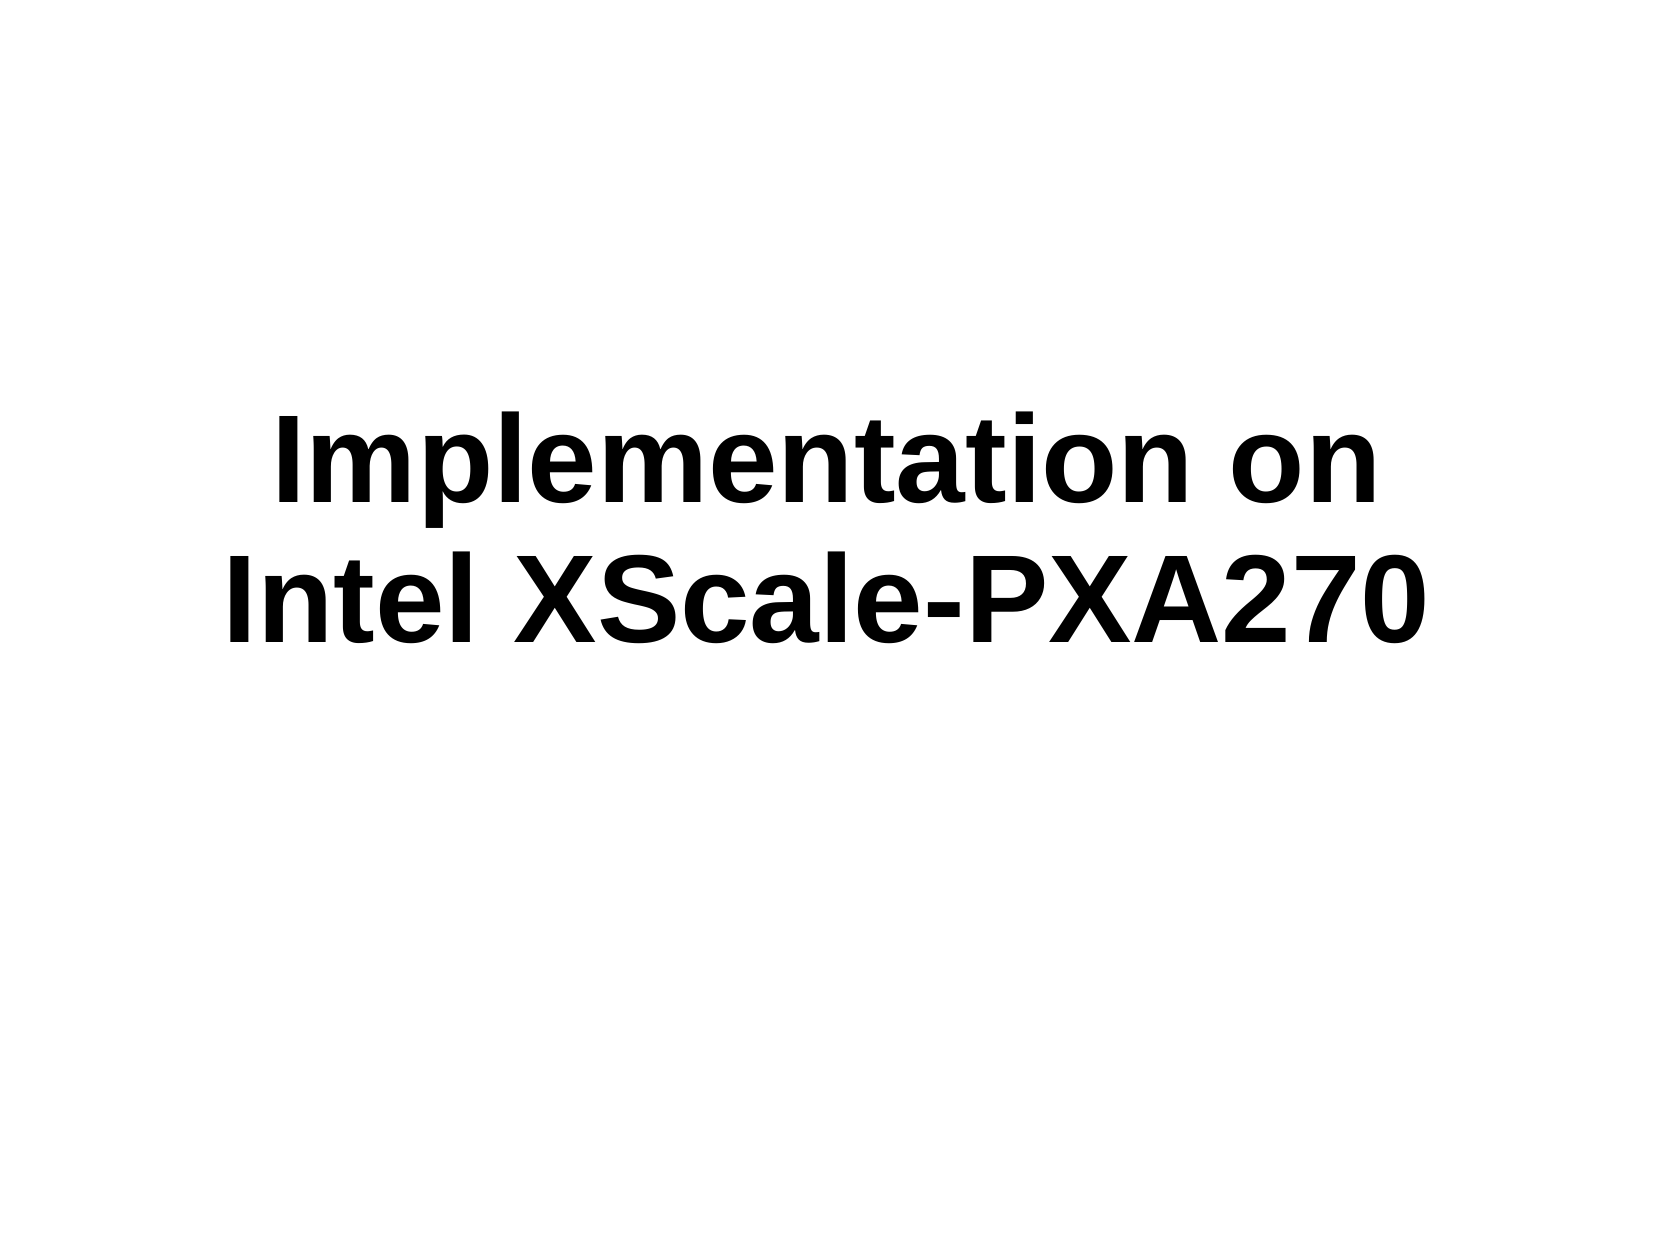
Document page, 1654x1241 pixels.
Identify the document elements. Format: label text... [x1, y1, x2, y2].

subtitle Implementation on Intel XScale-PXA270 [82, 49, 1571, 1010]
